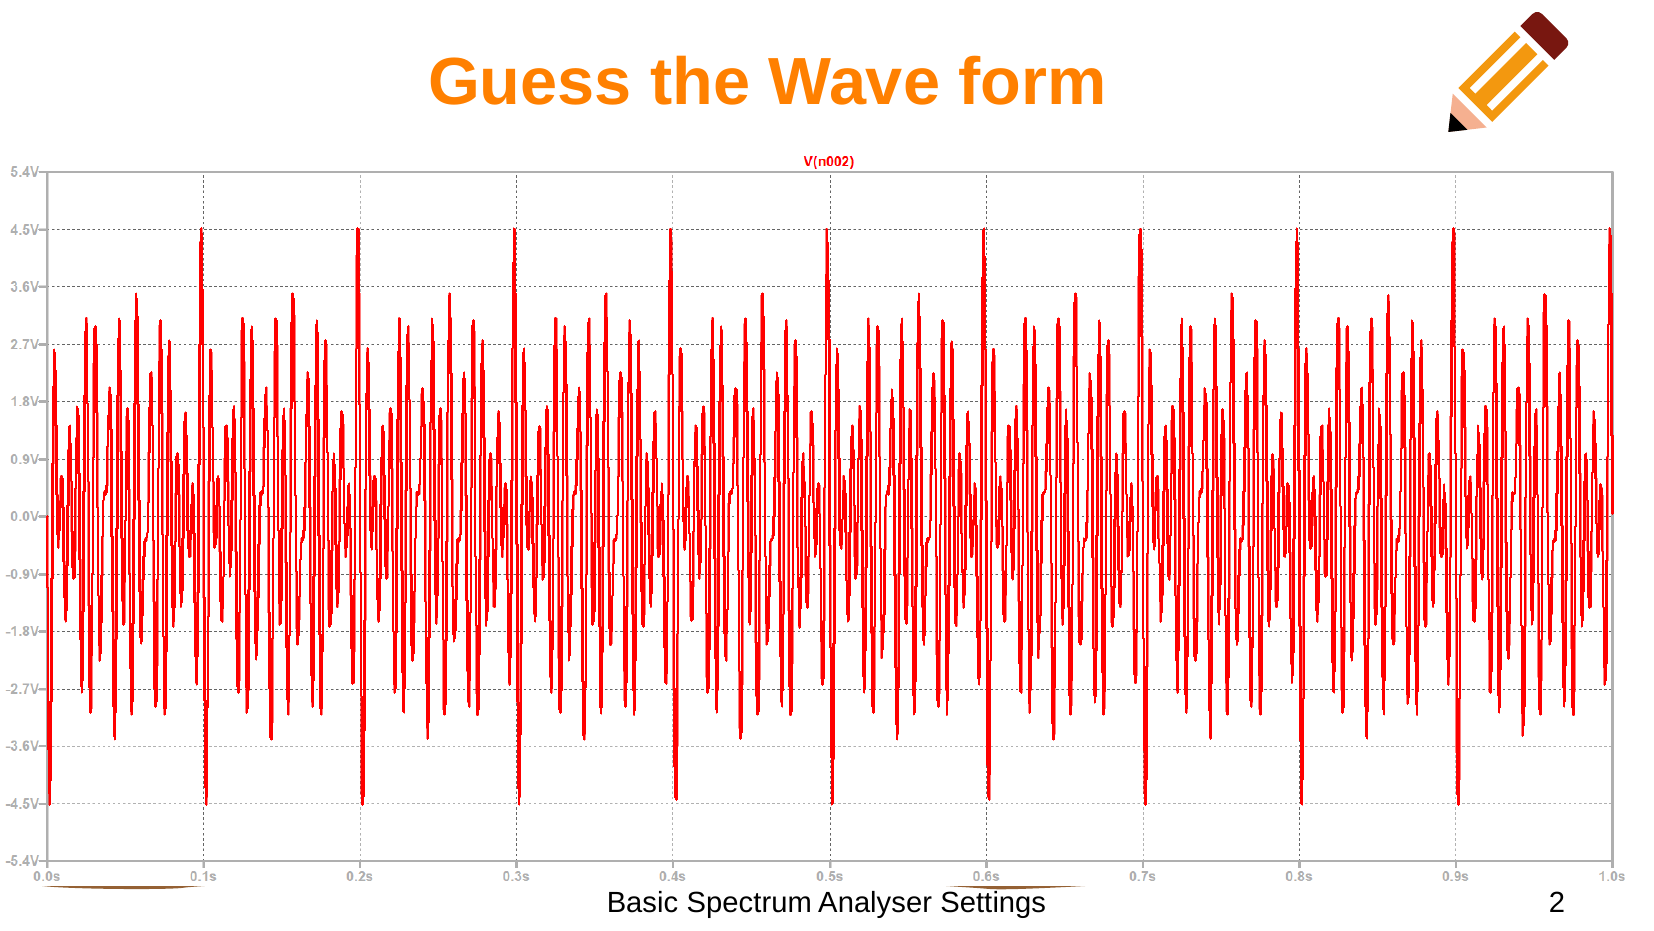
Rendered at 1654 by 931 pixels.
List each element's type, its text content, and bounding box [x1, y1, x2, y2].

title Guess the Wave form [88, 29, 1447, 133]
picture [5, 153, 1625, 886]
